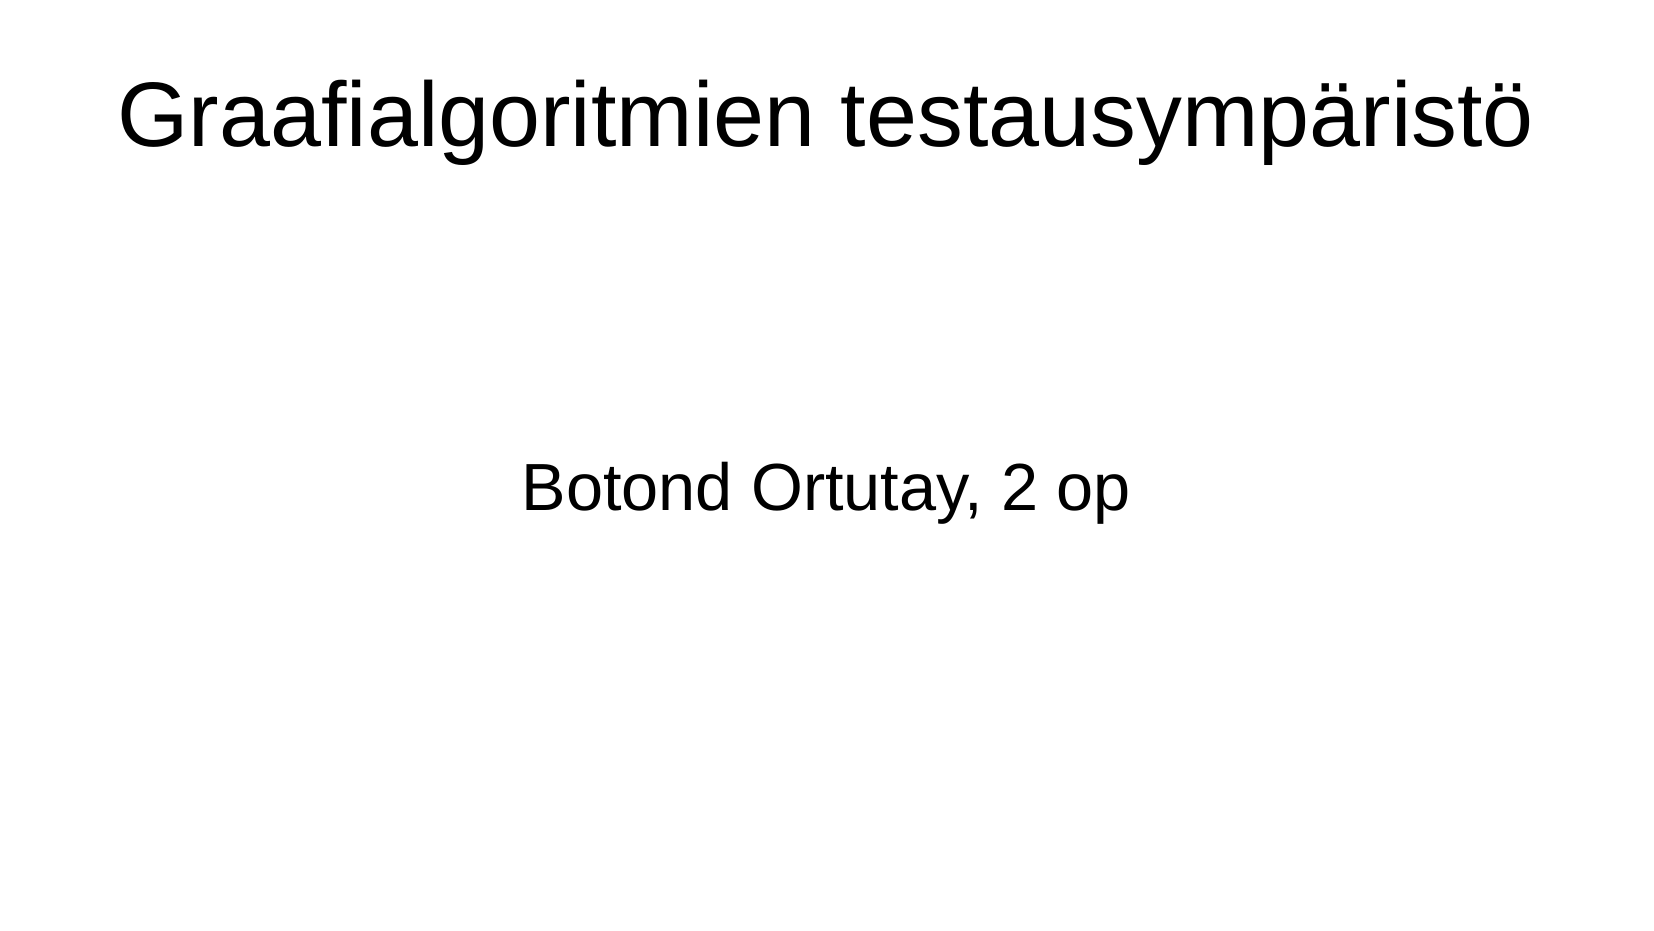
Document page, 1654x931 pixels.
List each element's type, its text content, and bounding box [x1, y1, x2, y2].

title Graafialgoritmien testausympäristö [82, 37, 1571, 193]
subtitle Botond Ortutay, 2 op [82, 217, 1571, 758]
